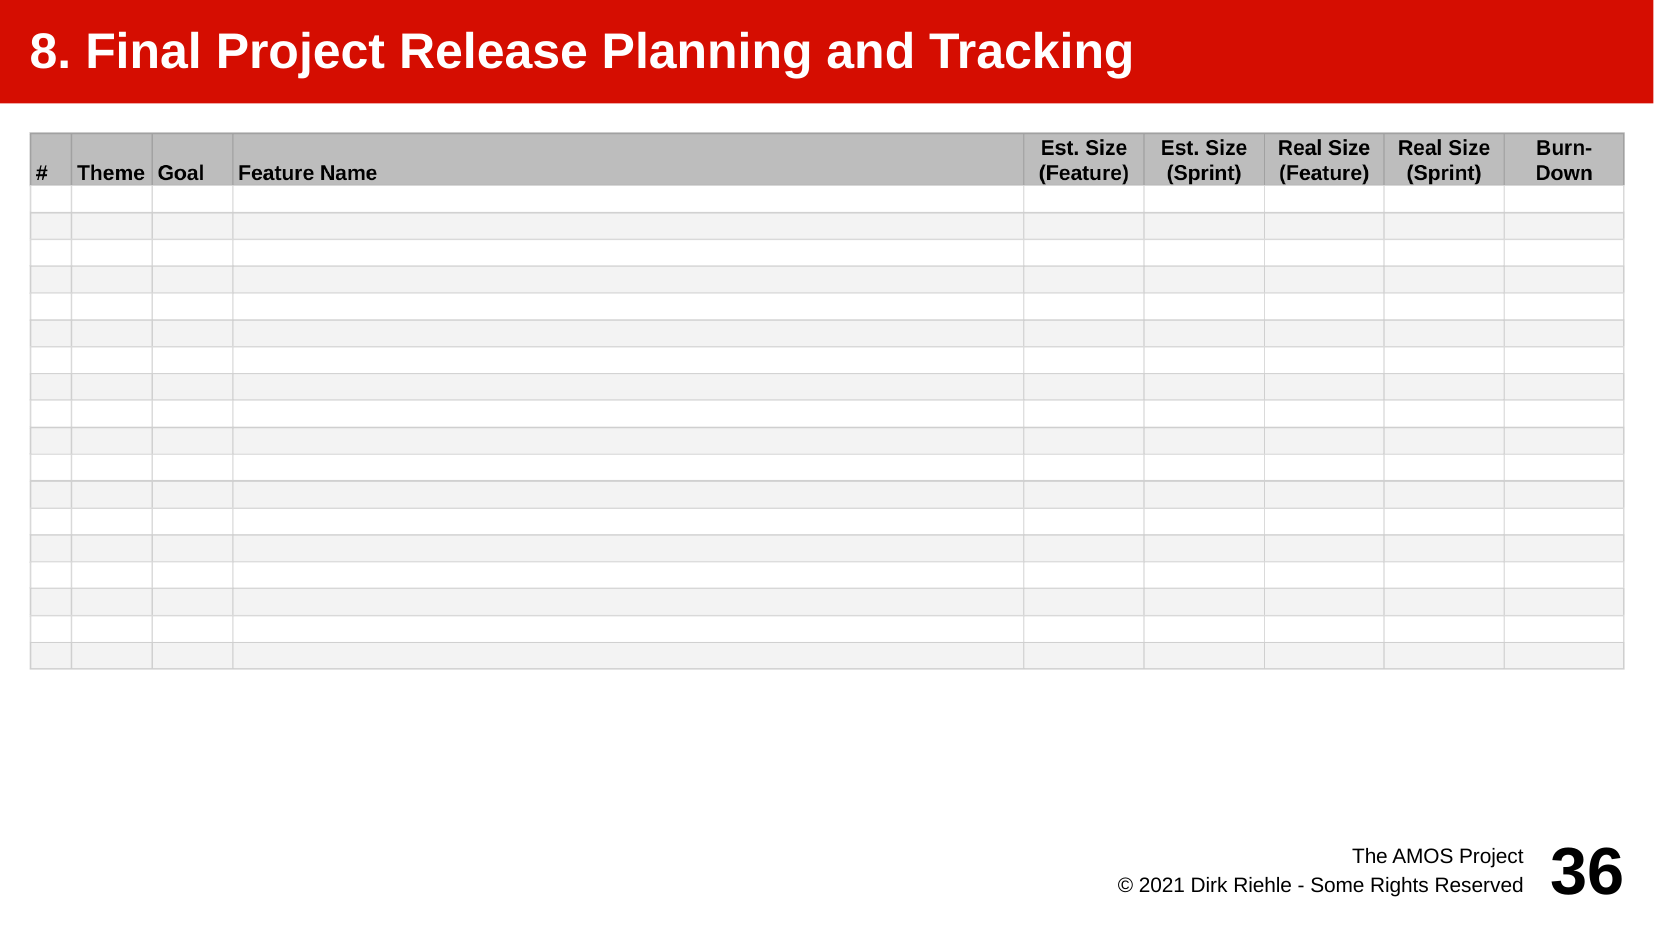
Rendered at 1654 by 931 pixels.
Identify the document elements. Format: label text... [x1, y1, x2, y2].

picture [29, 132, 1625, 670]
title 8. Final Project Release Planning and Tracking [0, 0, 1654, 104]
